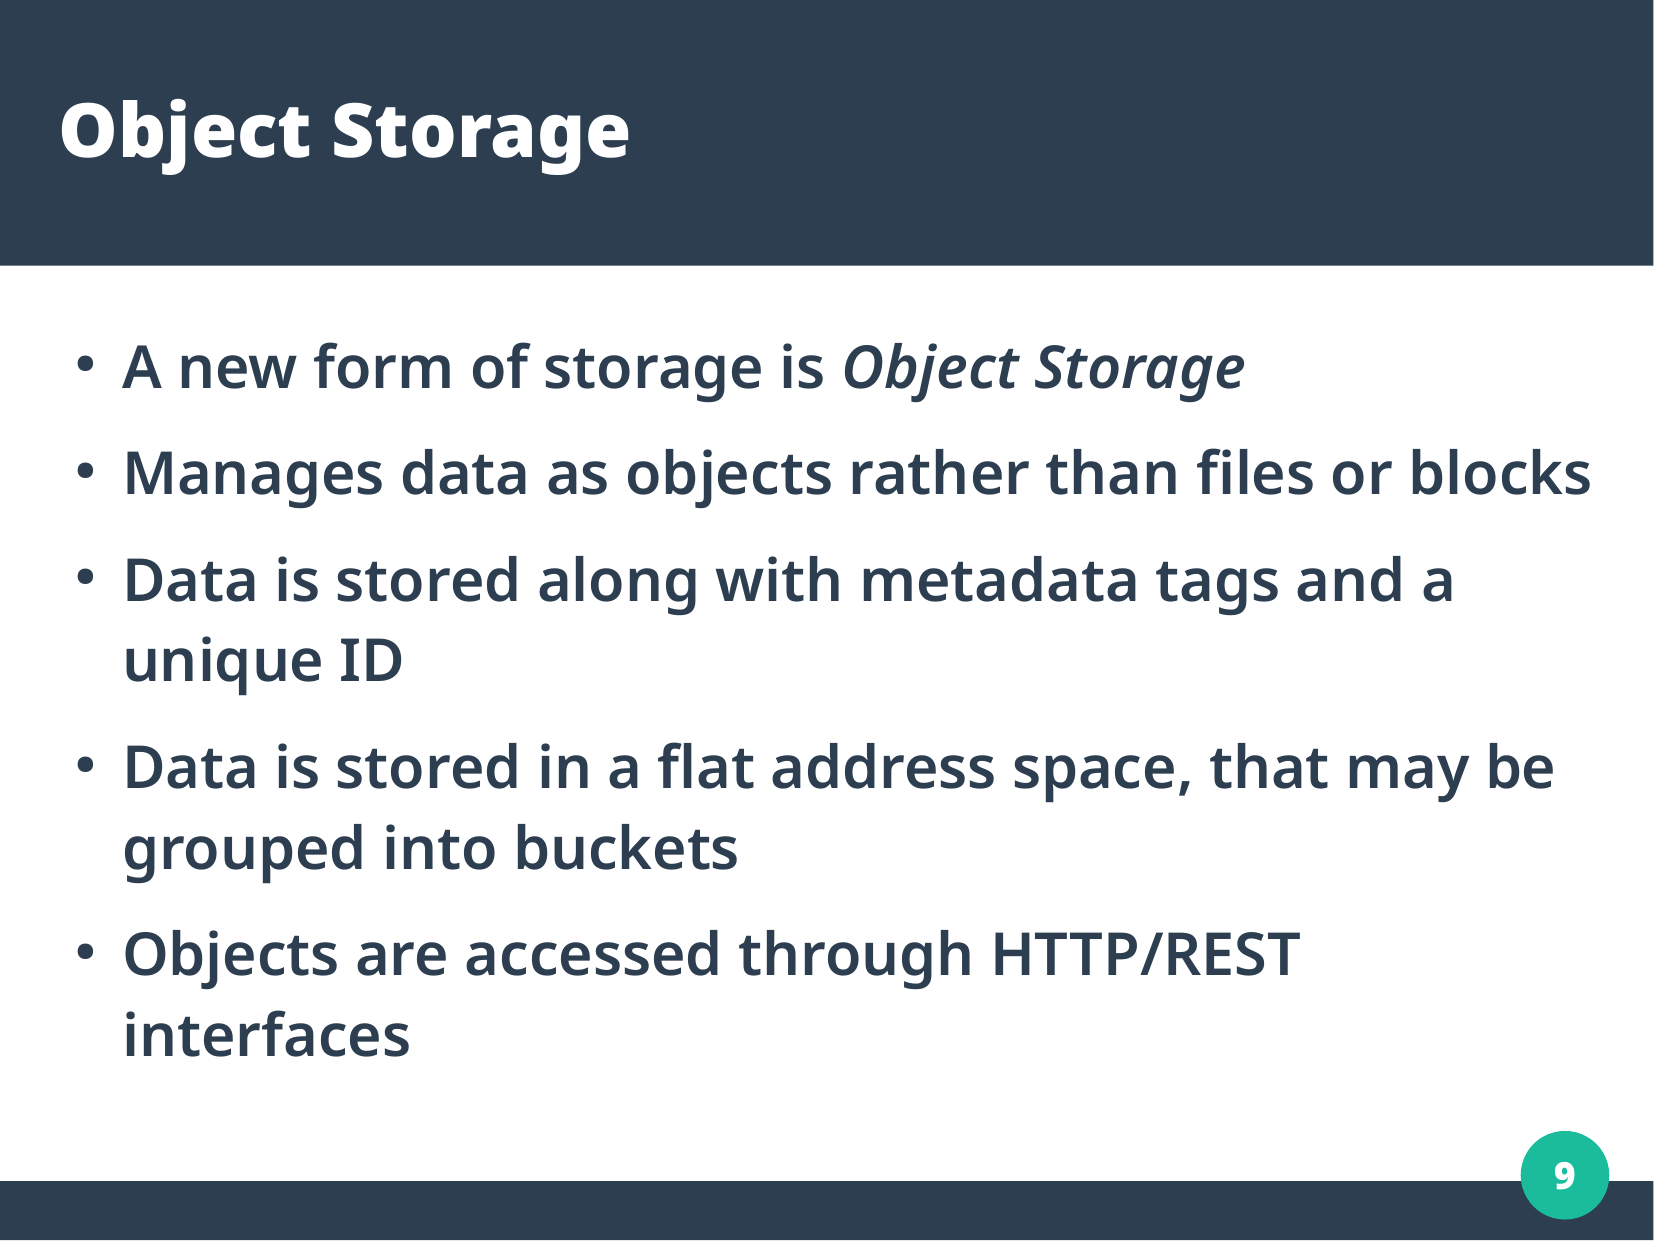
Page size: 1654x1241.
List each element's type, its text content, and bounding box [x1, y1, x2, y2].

list A new form of storage is Object Storage Manages data as objects rather than files or blocks Data is stored along with metadata tags and a unique ID Data is stored in a flat address space, that may be grouped into buckets Objects are accessed through HTTP/REST interfaces [59, 324, 1595, 1152]
title Object Storage [59, 49, 1595, 207]
